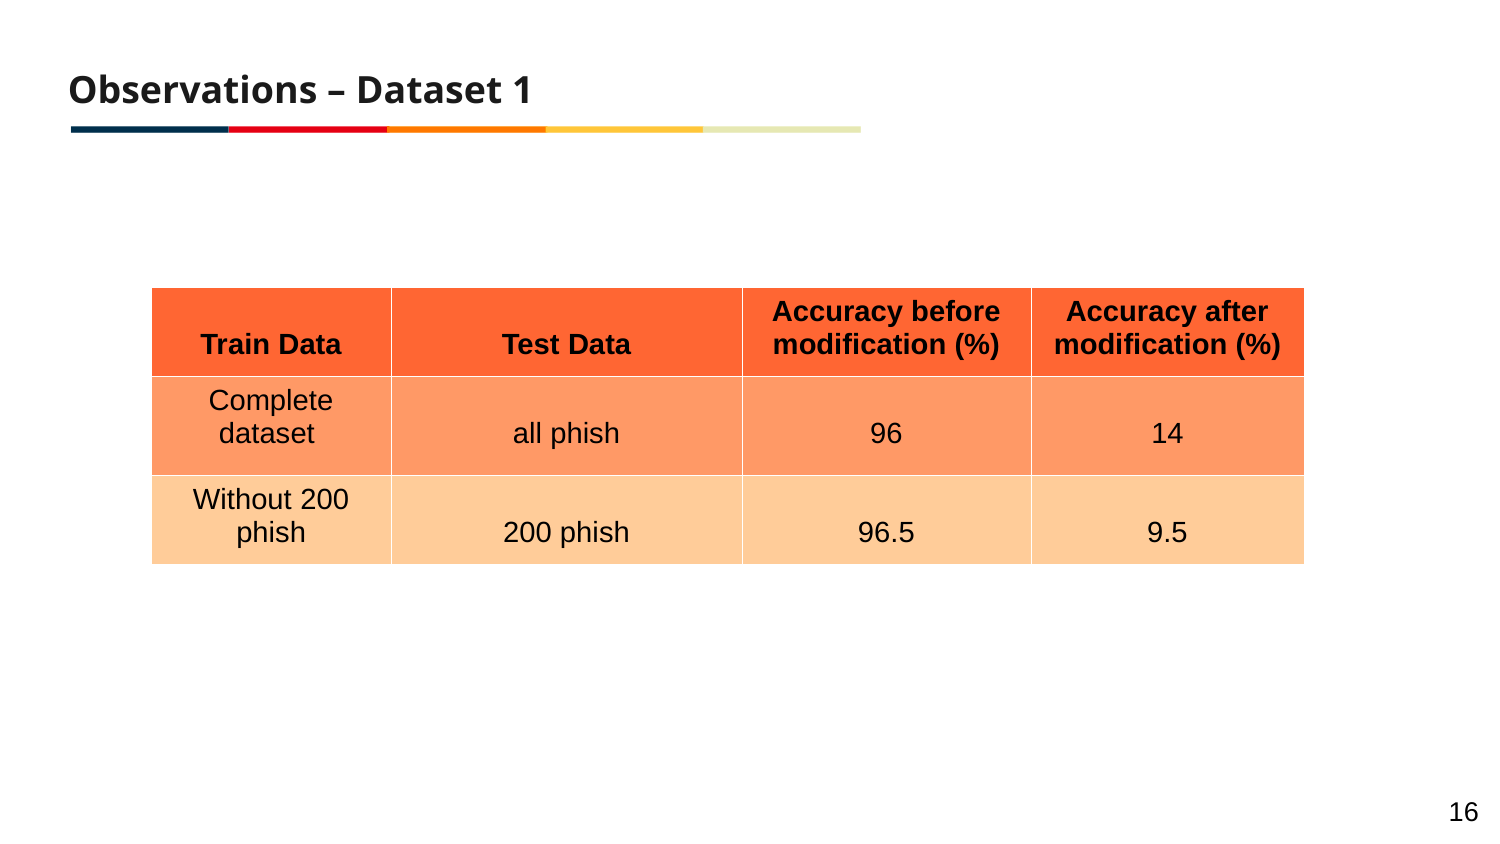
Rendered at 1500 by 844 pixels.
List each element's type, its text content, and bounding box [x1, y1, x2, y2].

table_cell Without 200 phish [152, 476, 391, 564]
table_cell Complete dataset [152, 377, 391, 475]
table_cell 96.5 [743, 476, 1031, 564]
table_cell all phish [392, 377, 742, 475]
table_header Accuracy after modification (%) [1032, 288, 1304, 376]
text_box [53, 116, 1471, 749]
table_header Train Data [152, 288, 391, 376]
table_cell 14 [1032, 377, 1304, 475]
slide_number <number> [1403, 779, 1494, 844]
table_header Accuracy before modification (%) [743, 288, 1031, 376]
table_cell 9.5 [1032, 476, 1304, 564]
table_header Test Data [392, 288, 742, 376]
text_box Observations – Dataset 1 [53, 59, 1300, 116]
table_cell 200 phish [392, 476, 742, 564]
table_cell 96 [743, 377, 1031, 475]
